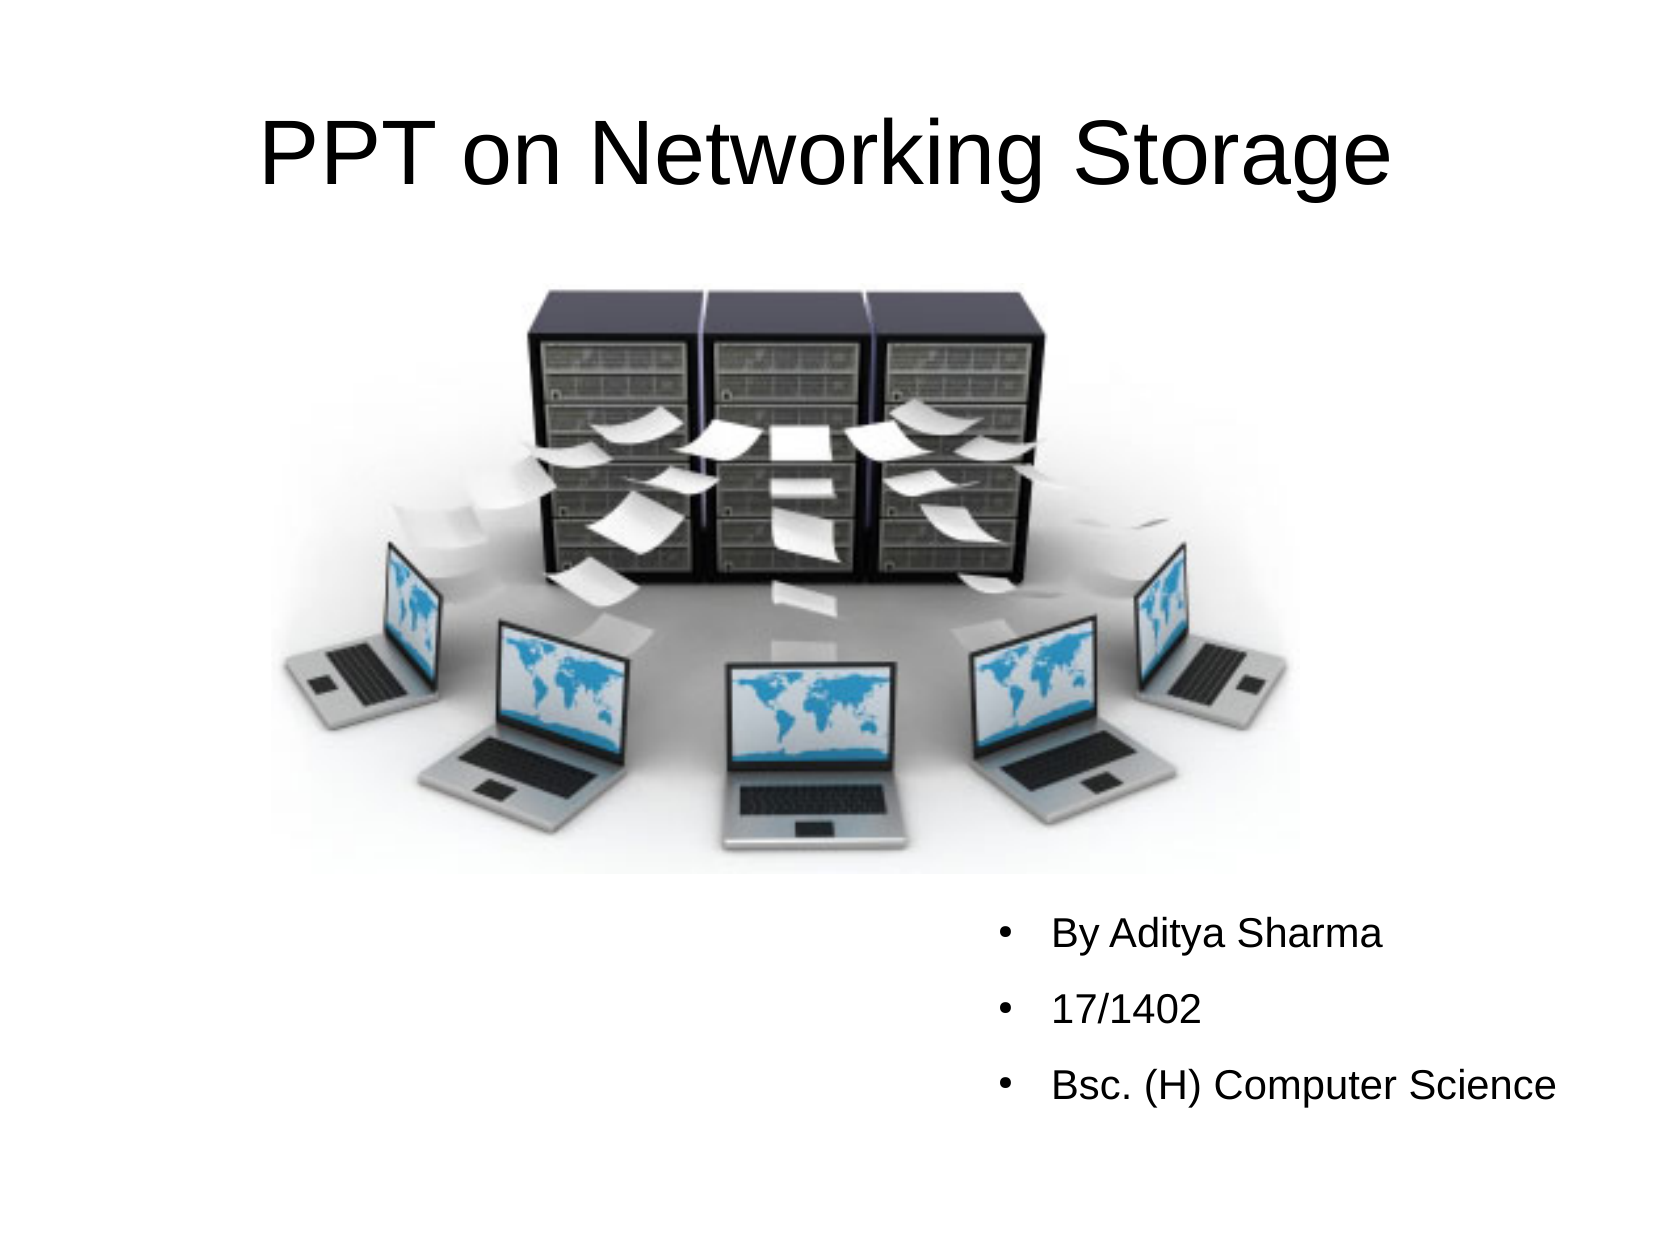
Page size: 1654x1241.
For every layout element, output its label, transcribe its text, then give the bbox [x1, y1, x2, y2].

list By Aditya Sharma 17/1402 Bsc. (H) Computer Science [980, 909, 1571, 1121]
title PPT on Networking Storage [82, 49, 1571, 257]
picture [271, 283, 1300, 875]
